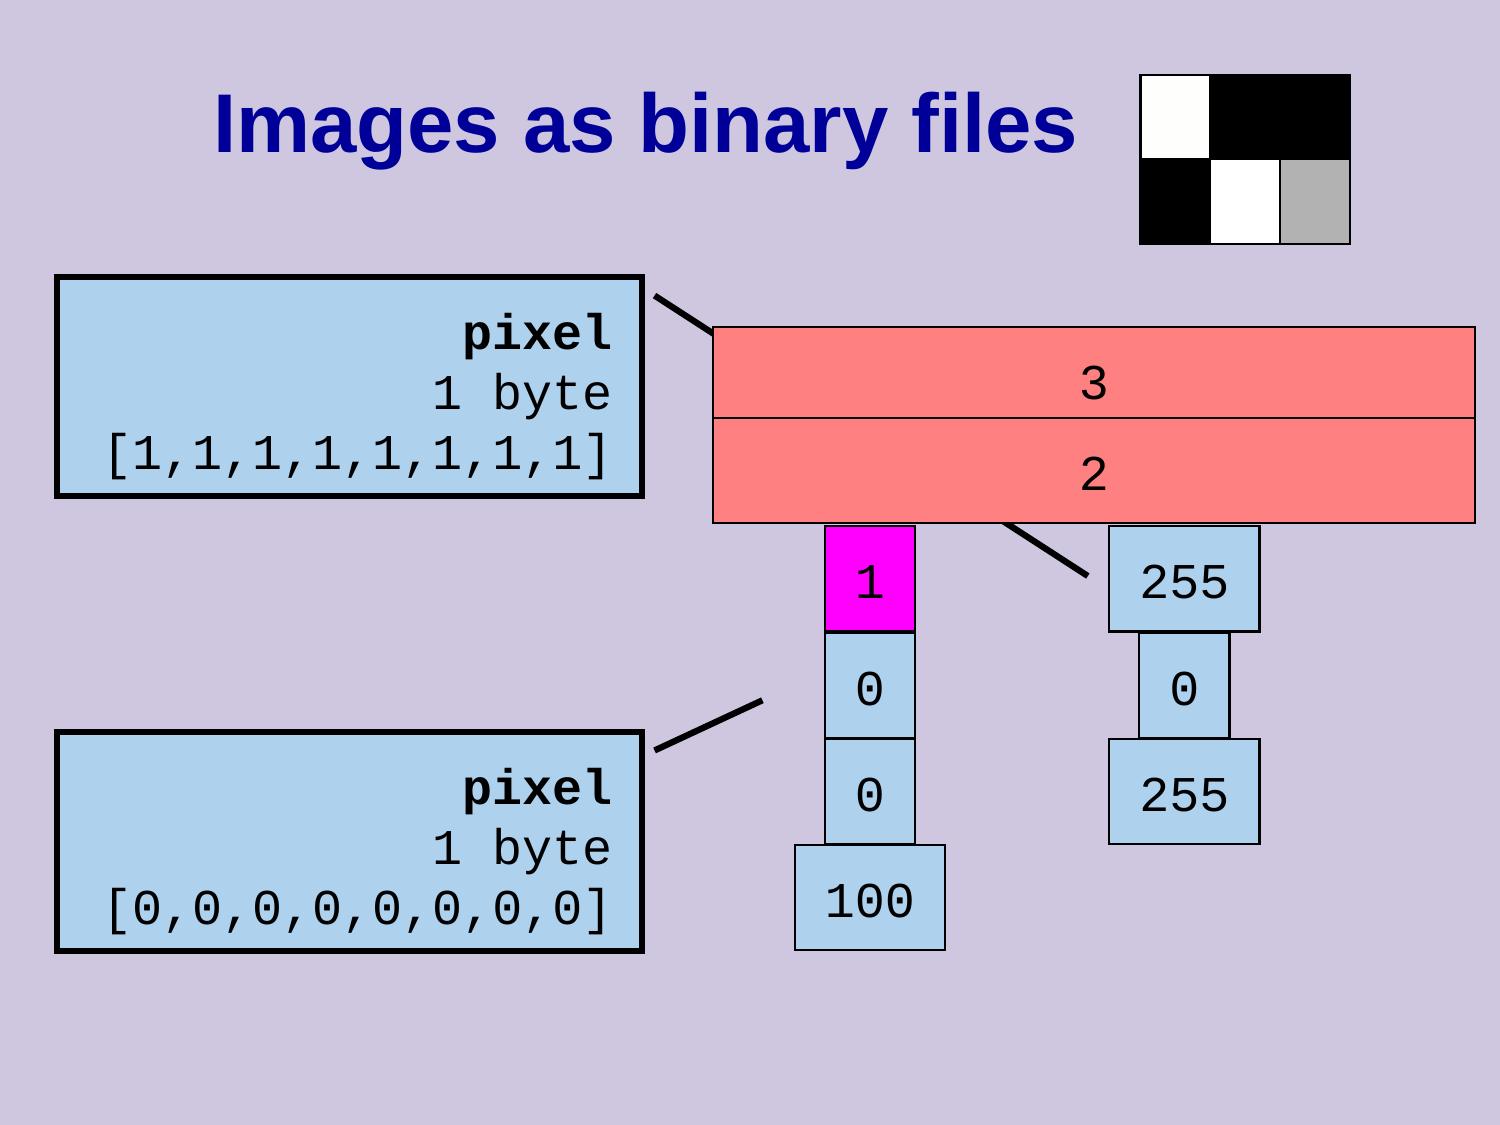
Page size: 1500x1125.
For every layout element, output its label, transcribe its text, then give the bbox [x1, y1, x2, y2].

text_box 0 [1139, 632, 1230, 738]
text_box 0 [824, 632, 915, 738]
text_box 0 [824, 738, 915, 844]
text_box 2 [712, 417, 1476, 524]
text_box 1 [824, 526, 915, 632]
text_box pixel 1 byte [1,1,1,1,1,1,1,1] [57, 277, 642, 496]
title Images as binary files [198, 17, 1468, 220]
text_box 3 [712, 327, 1476, 417]
text_box 100 [794, 845, 945, 951]
text_box pixel 1 byte [0,0,0,0,0,0,0,0] [57, 732, 642, 951]
text_box 255 [1109, 738, 1260, 844]
text_box 255 [1109, 526, 1260, 632]
text_box [1140, 75, 1350, 244]
